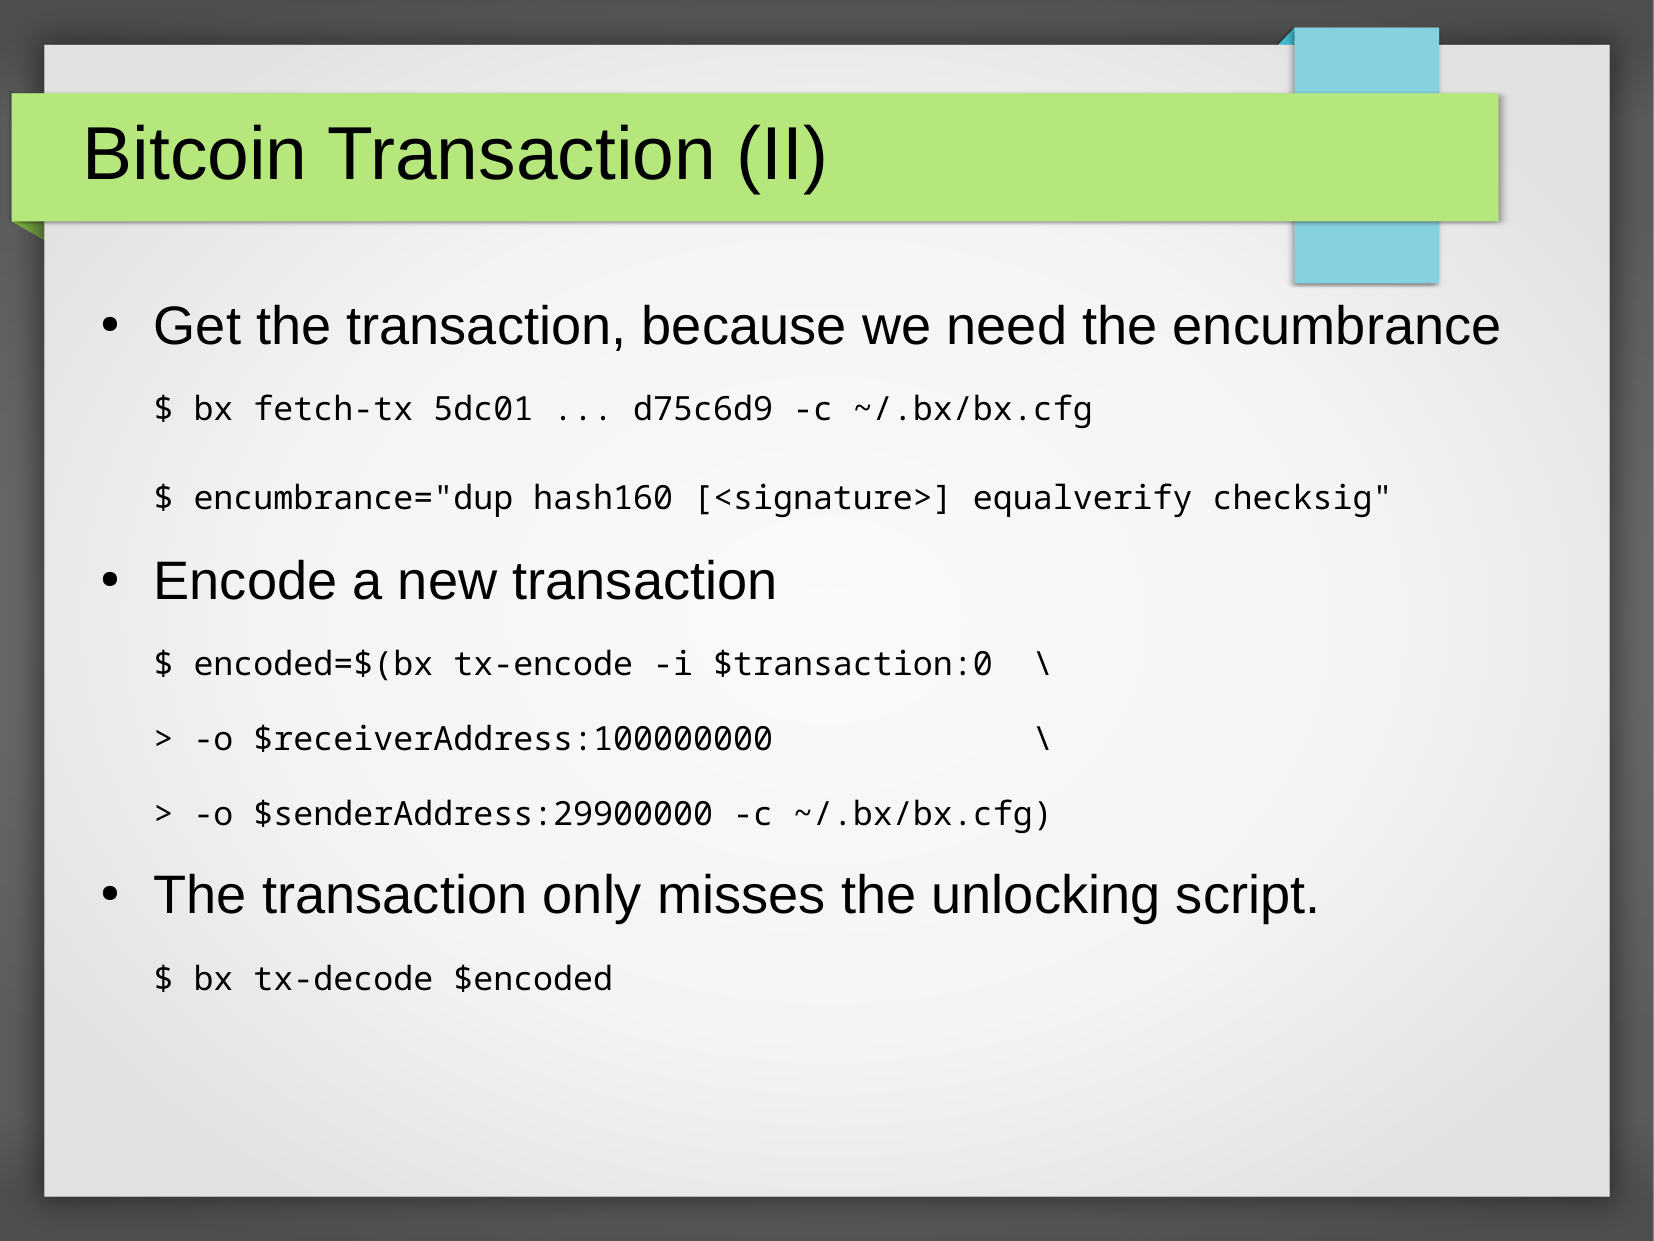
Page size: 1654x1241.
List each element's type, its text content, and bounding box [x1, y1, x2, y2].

picture [0, 0, 1654, 1241]
list Get the transaction, because we need the encumbrance $ bx fetch-tx 5dc01 ... d75c6d9 -c ~/.bx/bx.cfg $ encumbrance="dup hash160 [<signature>] equalverify checksig" Encode a new transaction $ encoded=$(bx tx-encode -i $transaction:0 \ > -o $receiverAddress:100000000 \ > -o $senderAddress:29900000 -c ~/.bx/bx.cfg) The transaction only misses the unlocking script. $ bx tx-decode $encoded [82, 295, 1571, 1015]
title Bitcoin Transaction (II) [82, 94, 1264, 213]
